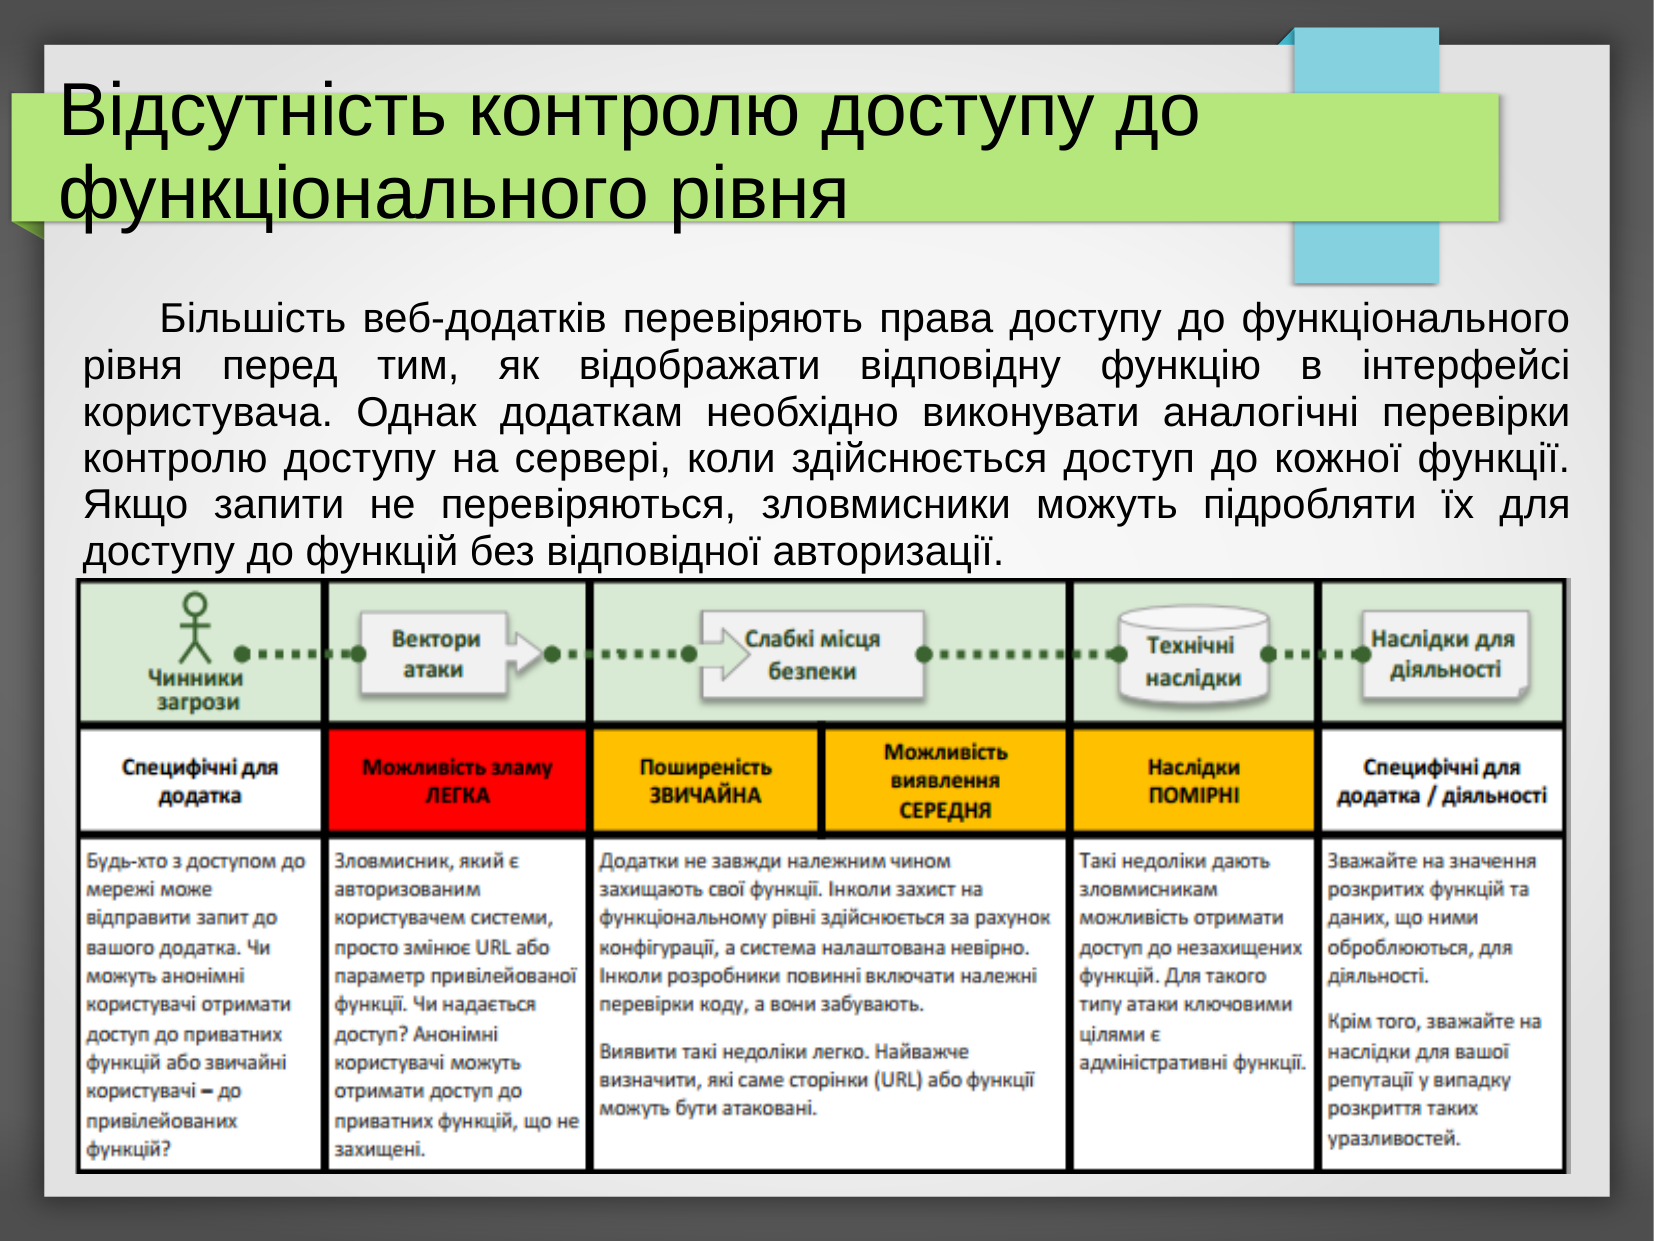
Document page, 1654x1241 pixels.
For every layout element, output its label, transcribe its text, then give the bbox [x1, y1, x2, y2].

list Більшість веб-додатків перевіряють права доступу до функціонального рівня перед тим, як відображати відповідну функцію в інтерфейсі користувача. Однак додаткам необхідно виконувати аналогічні перевірки контролю доступу на сервері, коли здійснюється доступ до кожної функції. Якщо запити не перевіряються, зловмисники можуть підробляти їх для доступу до функцій без відповідної авторизації. [82, 295, 1571, 578]
title Відсутність контролю доступу до функціонального рівня [59, 66, 1489, 319]
picture [0, 0, 1654, 1241]
